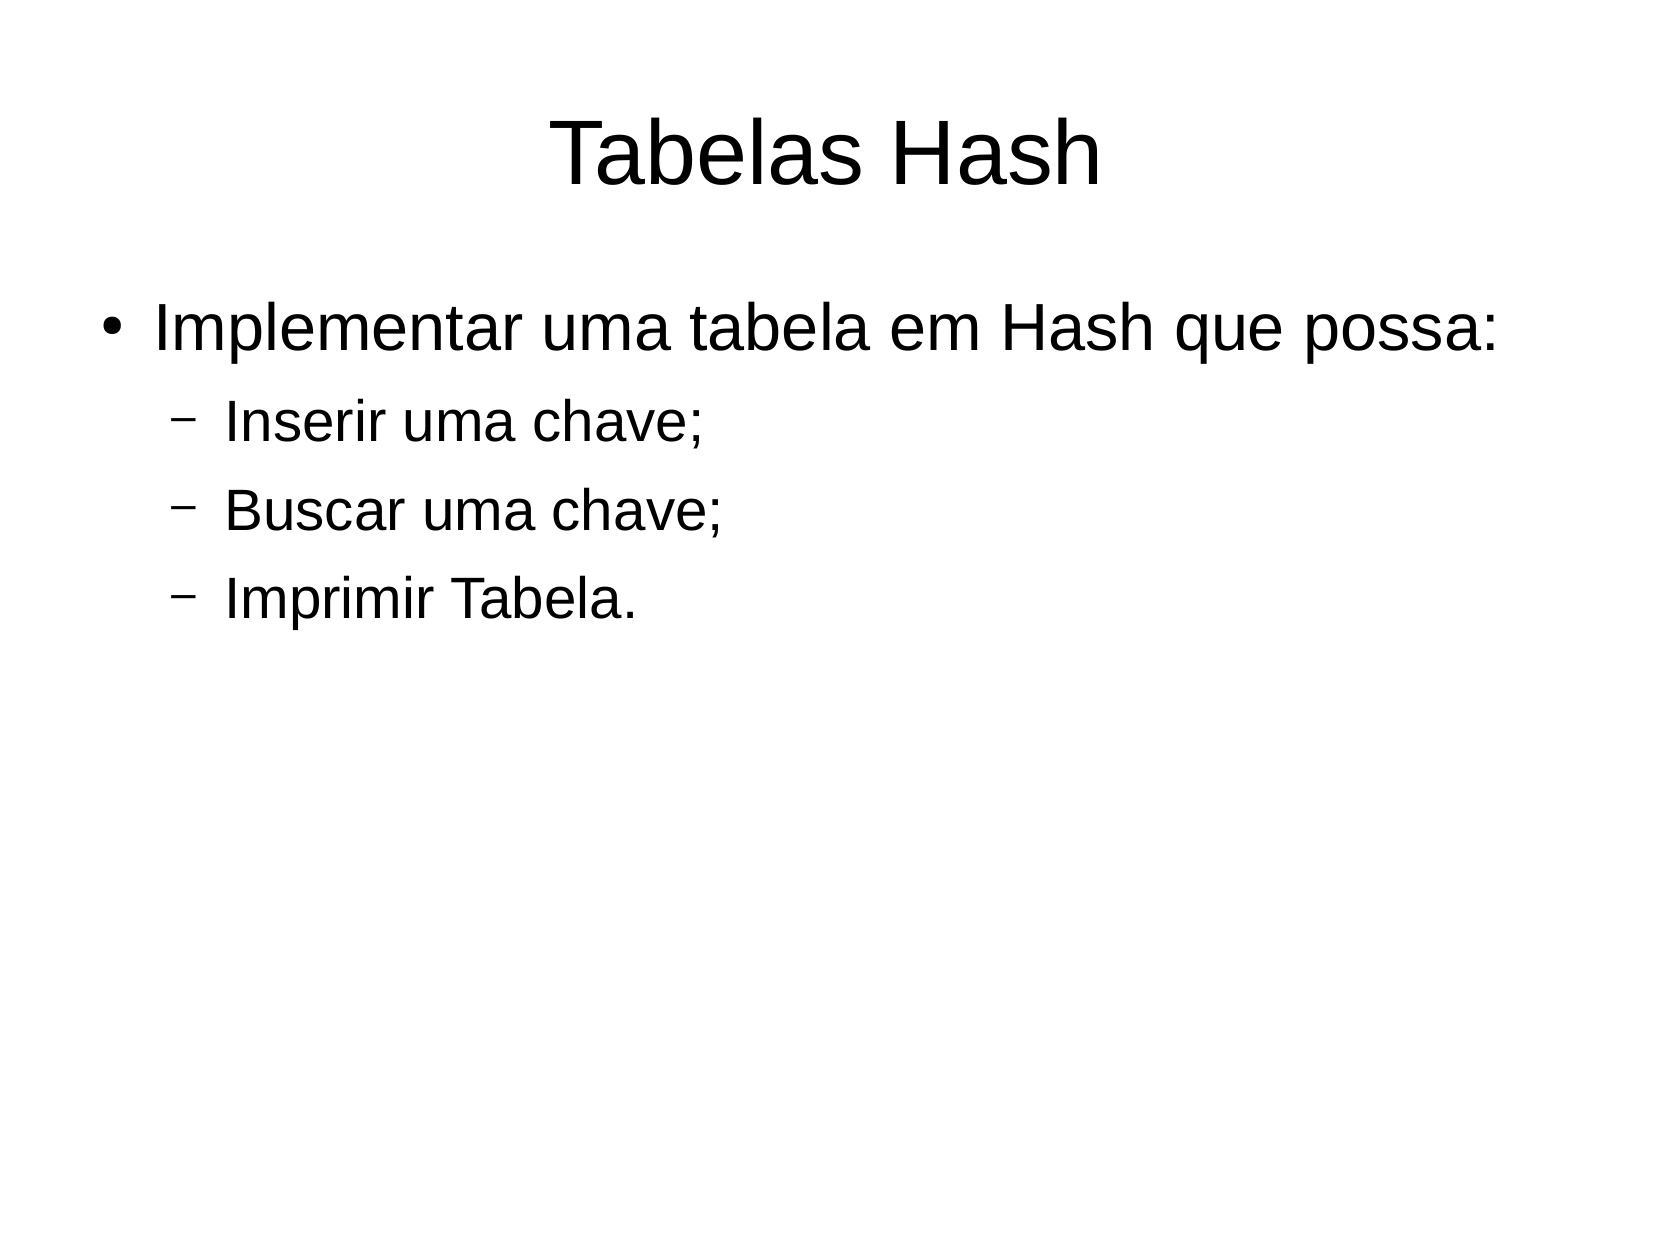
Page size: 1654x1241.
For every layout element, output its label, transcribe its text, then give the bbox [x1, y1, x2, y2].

list Implementar uma tabela em Hash que possa: Inserir uma chave; Buscar uma chave; Imprimir Tabela. [82, 290, 1571, 1010]
title Tabelas Hash [82, 49, 1571, 257]
